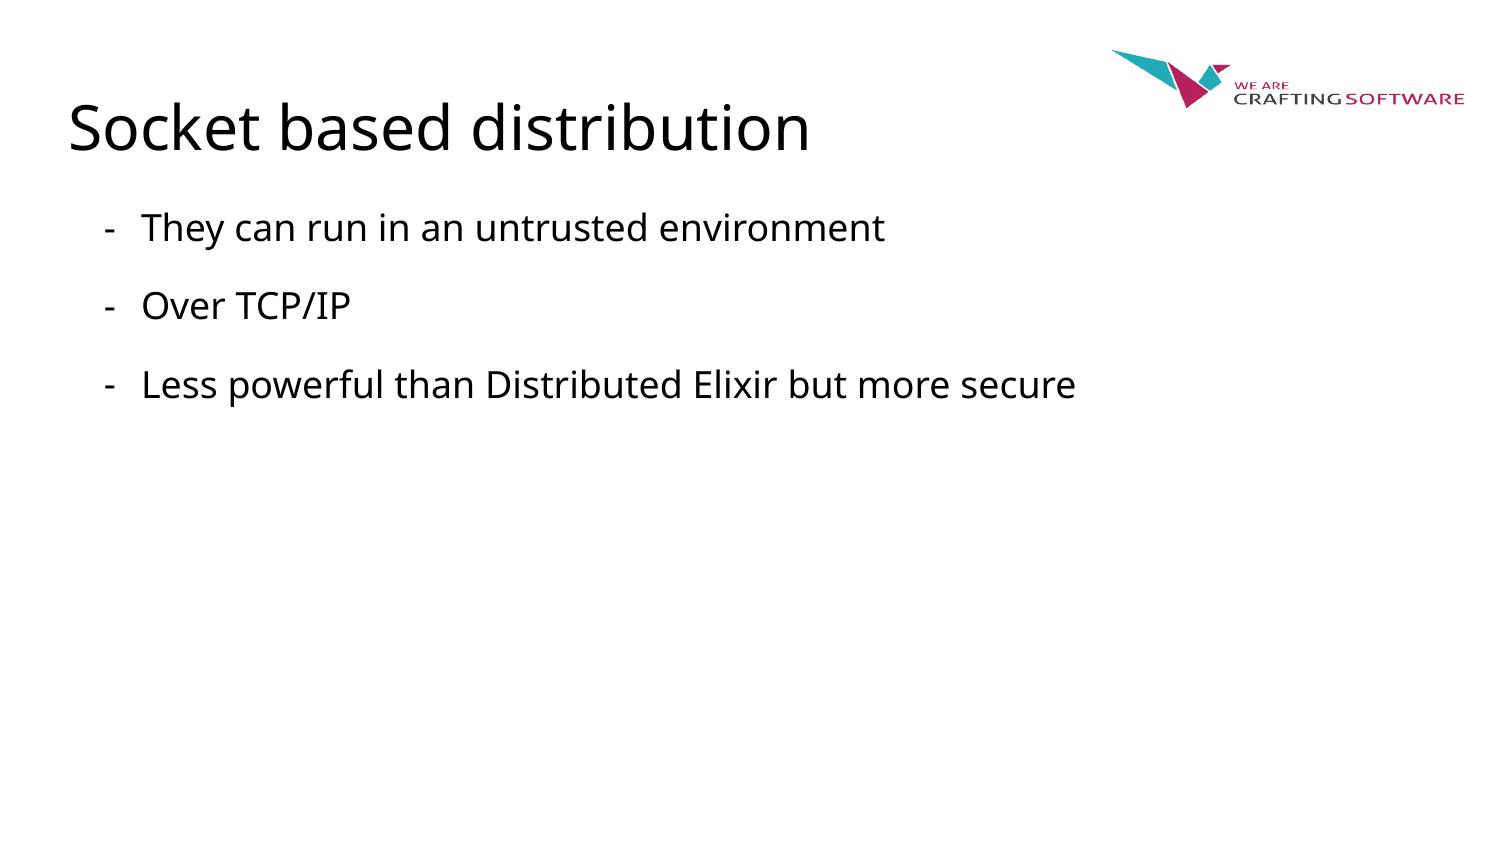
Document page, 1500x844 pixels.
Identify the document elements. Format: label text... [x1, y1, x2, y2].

list They can run in an untrusted environment Over TCP/IP Less powerful than Distributed Elixir but more secure [51, 189, 1449, 750]
title Socket based distribution [53, 72, 1451, 167]
picture [1094, 0, 1481, 163]
